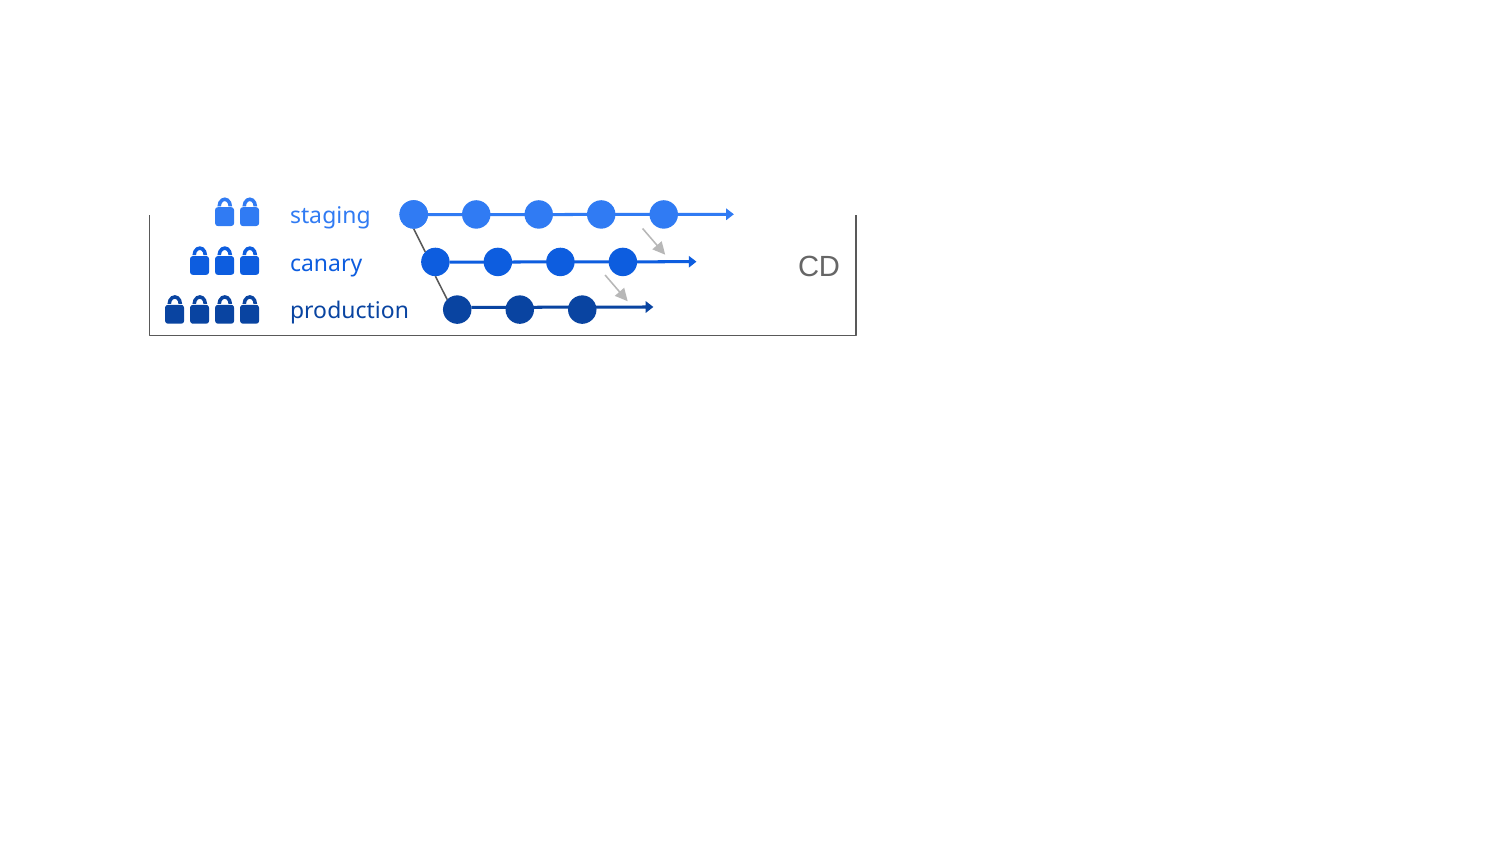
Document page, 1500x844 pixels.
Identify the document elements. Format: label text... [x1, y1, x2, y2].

text_box [215, 295, 235, 324]
text_box [240, 246, 260, 275]
text_box [190, 295, 210, 324]
text_box [421, 247, 697, 277]
text_box [190, 246, 210, 275]
text_box staging [272, 188, 406, 238]
text_box CD [783, 232, 857, 311]
text_box [165, 295, 185, 324]
text_box [81, 109, 961, 229]
text_box canary [272, 235, 406, 286]
text_box [240, 295, 260, 324]
text_box production [272, 283, 450, 336]
text_box [215, 246, 235, 275]
text_box [450, 295, 654, 324]
